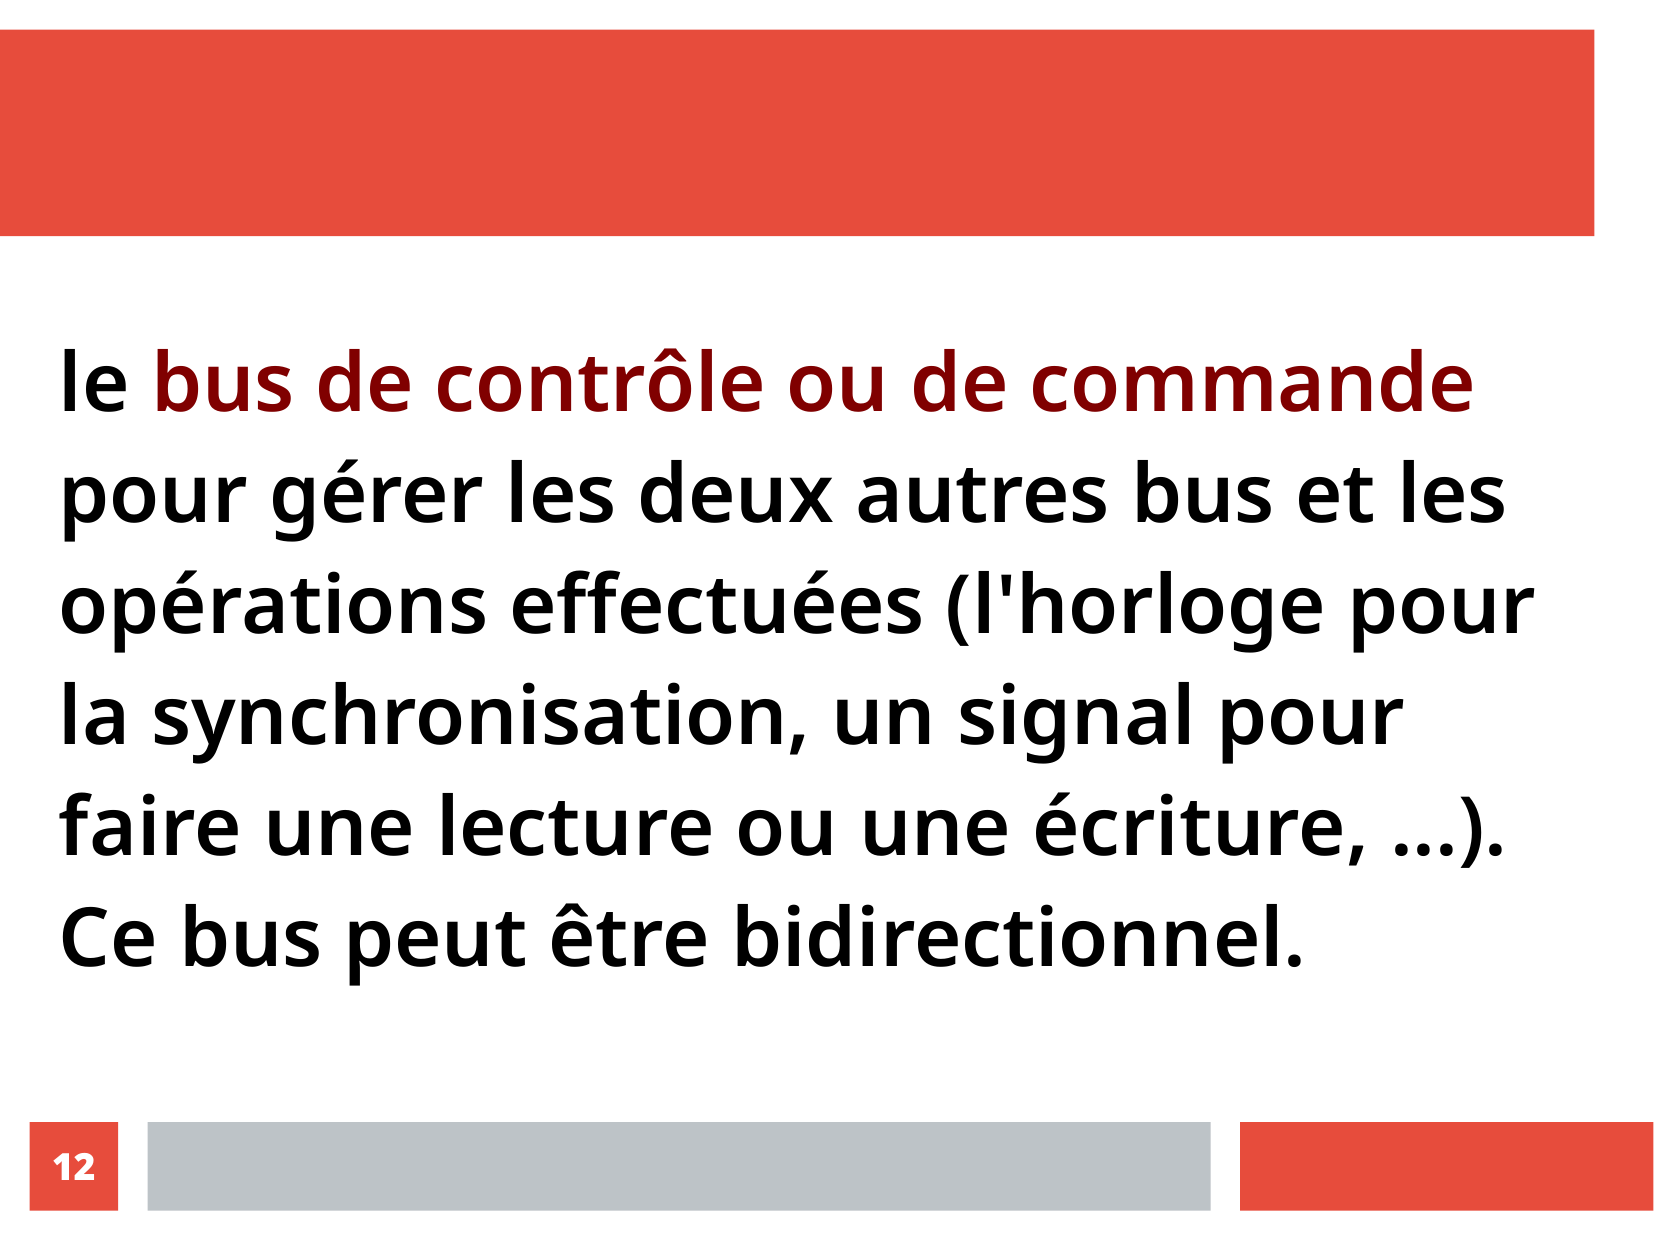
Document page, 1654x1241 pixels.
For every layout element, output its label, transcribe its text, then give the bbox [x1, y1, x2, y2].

list le bus de contrôle ou de commande pour gérer les deux autres bus et les opérations effectuées (l'horloge pour la synchronisation, un signal pour faire une lecture ou une écriture, ...). Ce bus peut être bidirectionnel. [59, 324, 1565, 1093]
